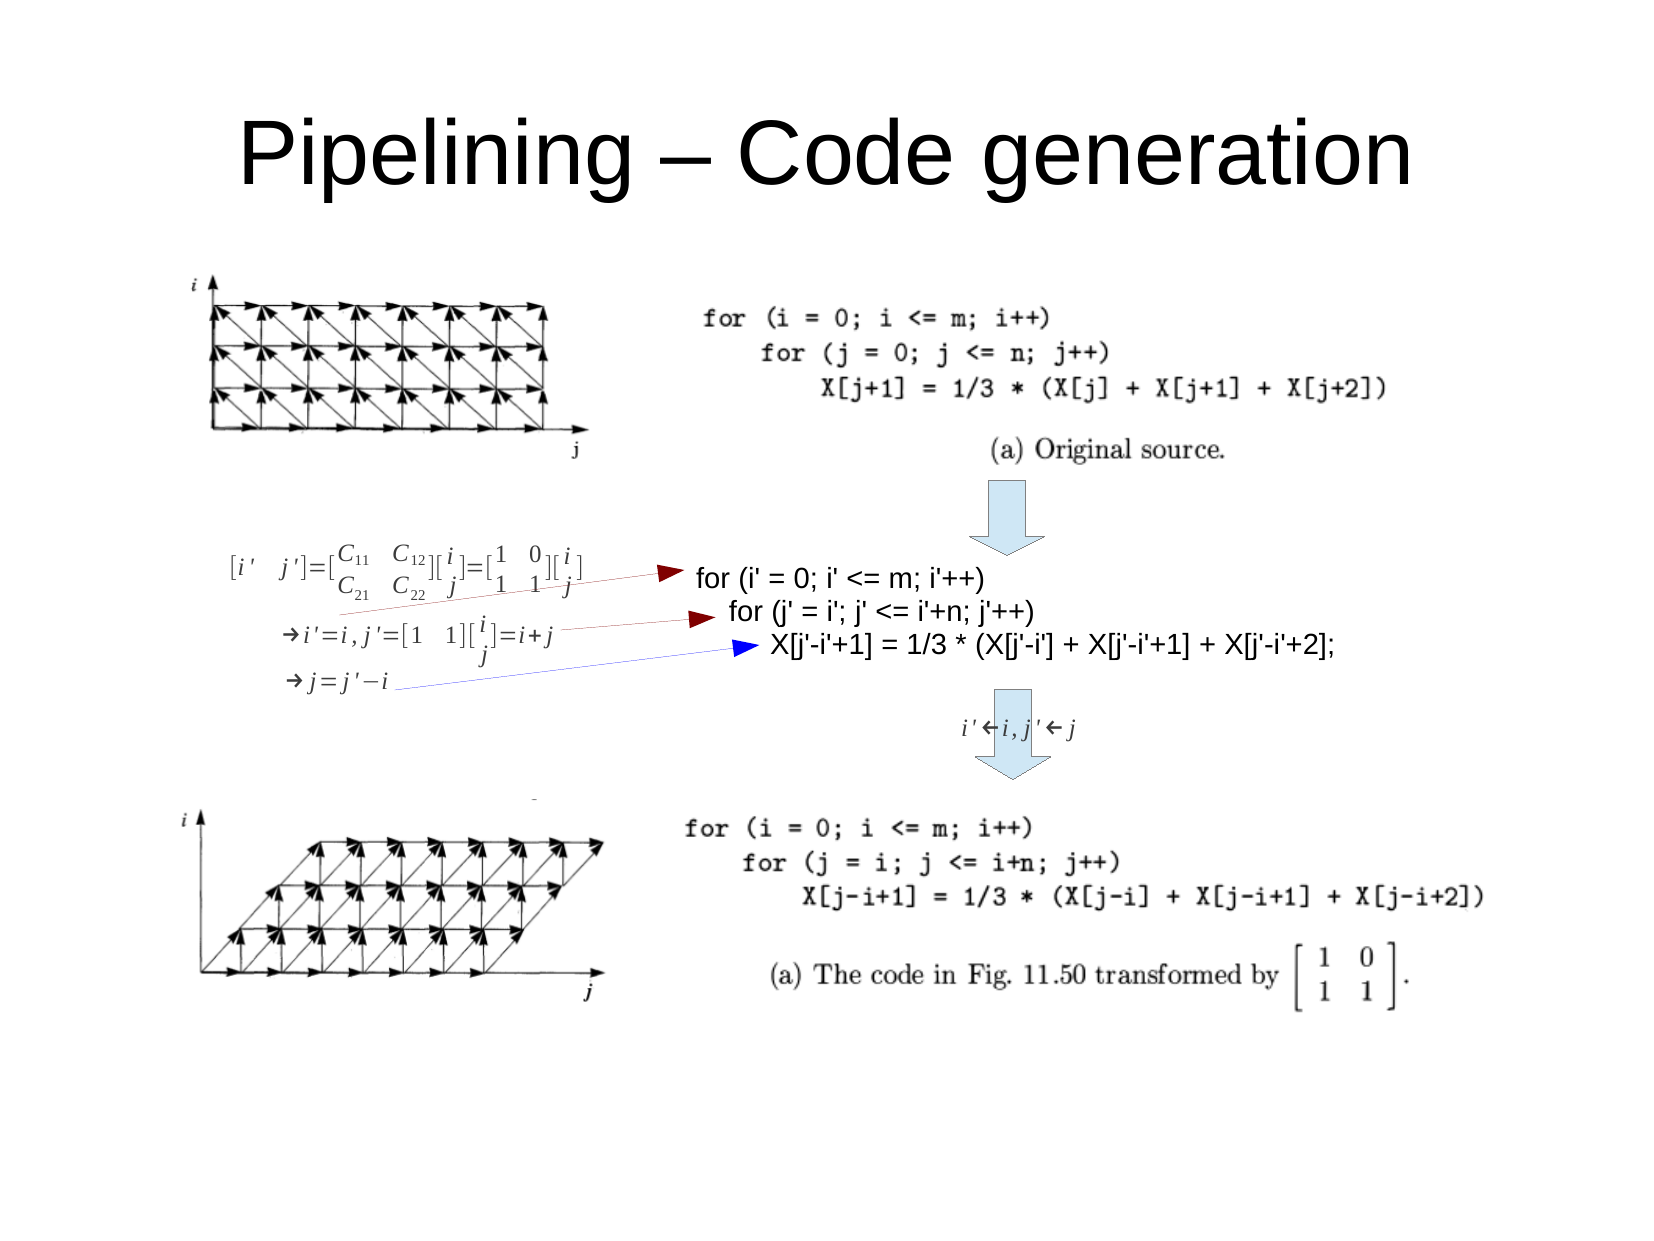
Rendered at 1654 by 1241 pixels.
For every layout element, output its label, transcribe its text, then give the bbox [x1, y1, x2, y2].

text_box [969, 480, 1045, 555]
picture [693, 297, 1397, 476]
chart [433, 583, 589, 604]
chart [954, 714, 1083, 743]
chart [275, 611, 561, 696]
chart [223, 535, 589, 604]
text_box for (i' = 0; i' <= m; i'++) for (j' = i'; j' <= i'+n; j'++) X[j'-i'+1] = 1/3 * (X[j'-i'] + X[j'-i'+1] + X[j'-i'+2]; [681, 555, 1387, 691]
text_box [994, 689, 1032, 714]
picture [176, 799, 620, 1006]
text_box [975, 743, 1051, 780]
picture [180, 268, 596, 466]
title Pipelining – Code generation [82, 49, 1571, 257]
picture [673, 801, 1509, 1017]
